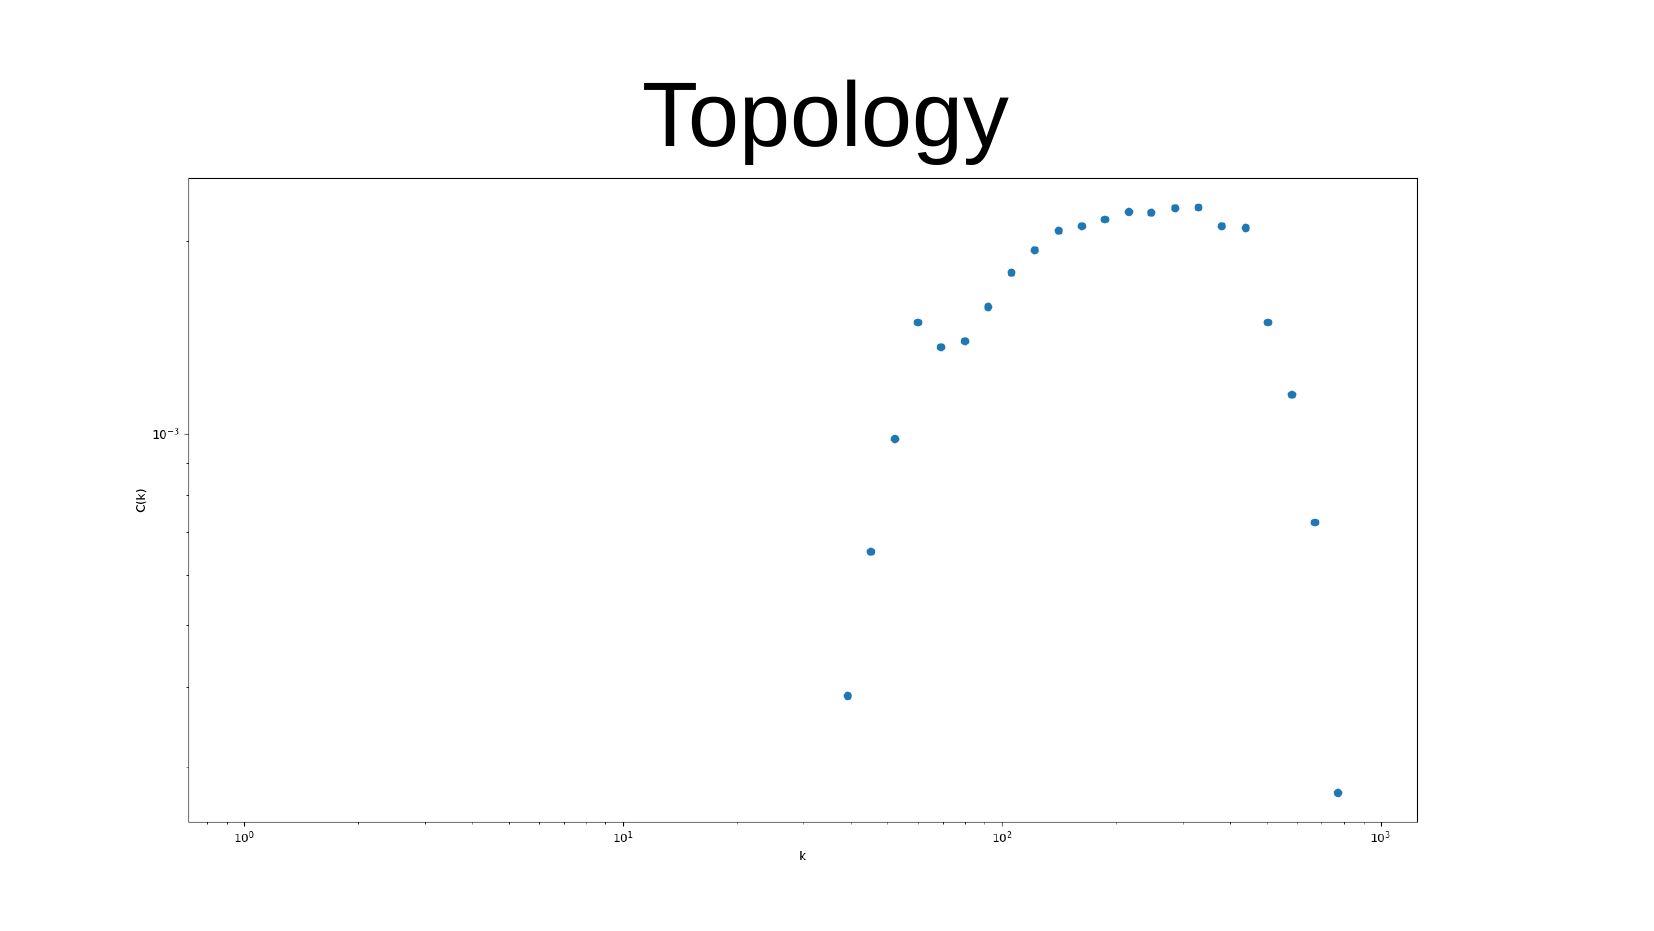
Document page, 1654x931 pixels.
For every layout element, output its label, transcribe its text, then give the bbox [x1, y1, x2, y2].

picture [136, 168, 1449, 898]
title Topology [82, 37, 1571, 193]
